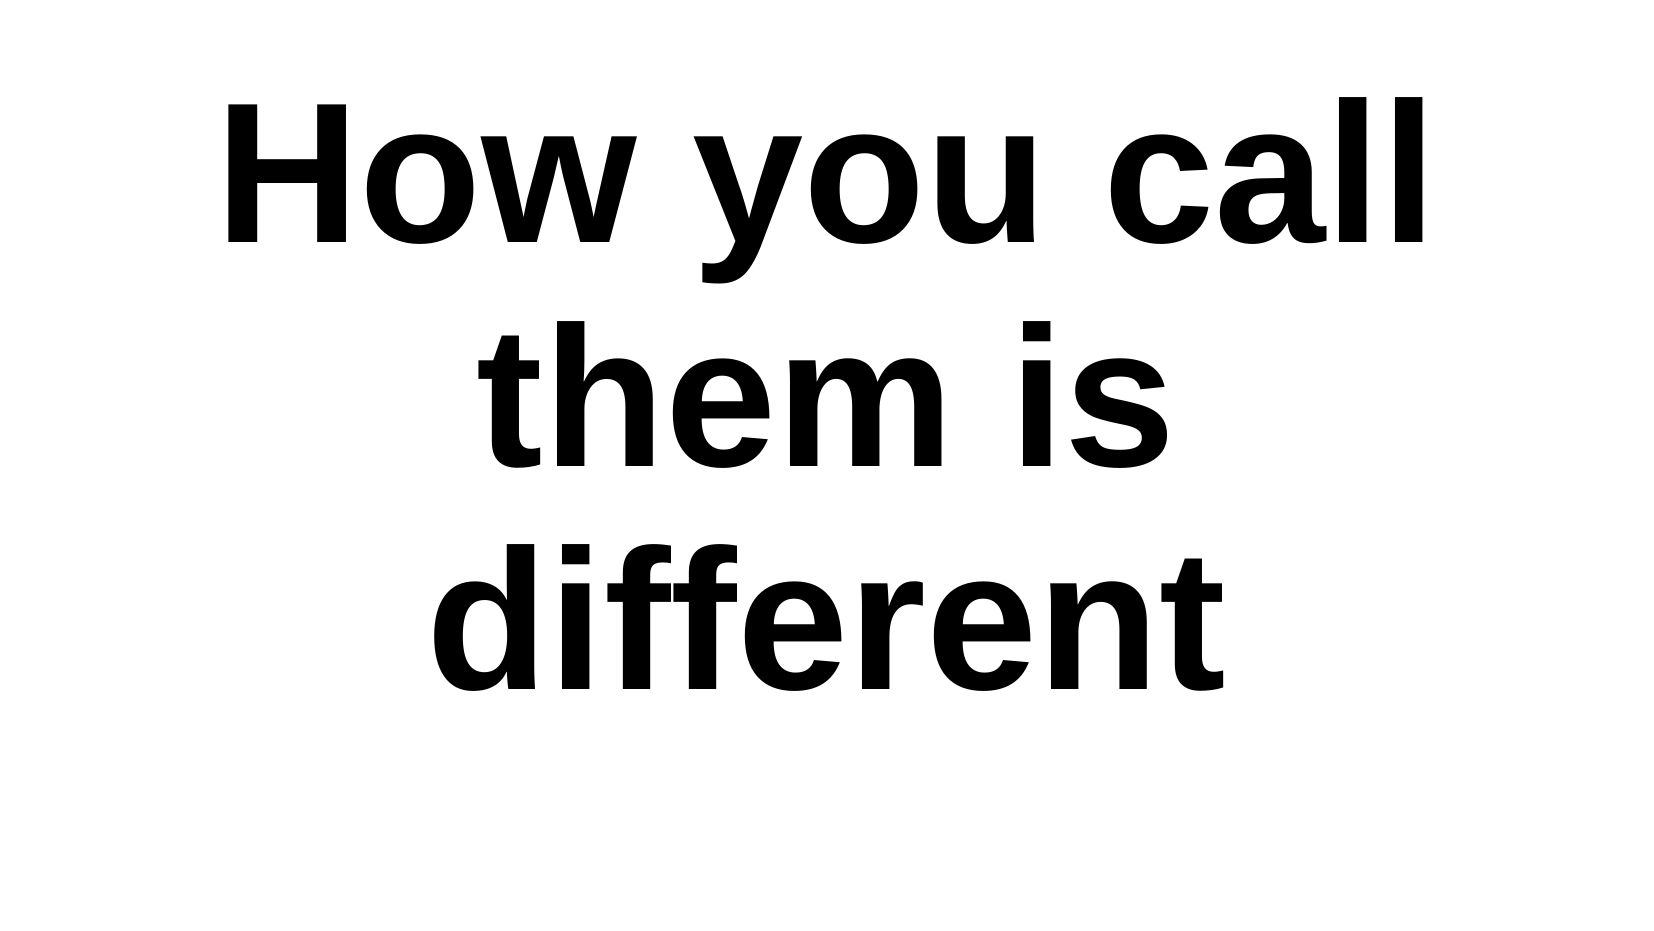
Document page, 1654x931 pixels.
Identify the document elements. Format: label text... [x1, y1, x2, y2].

subtitle How you call them is different [82, 37, 1571, 757]
